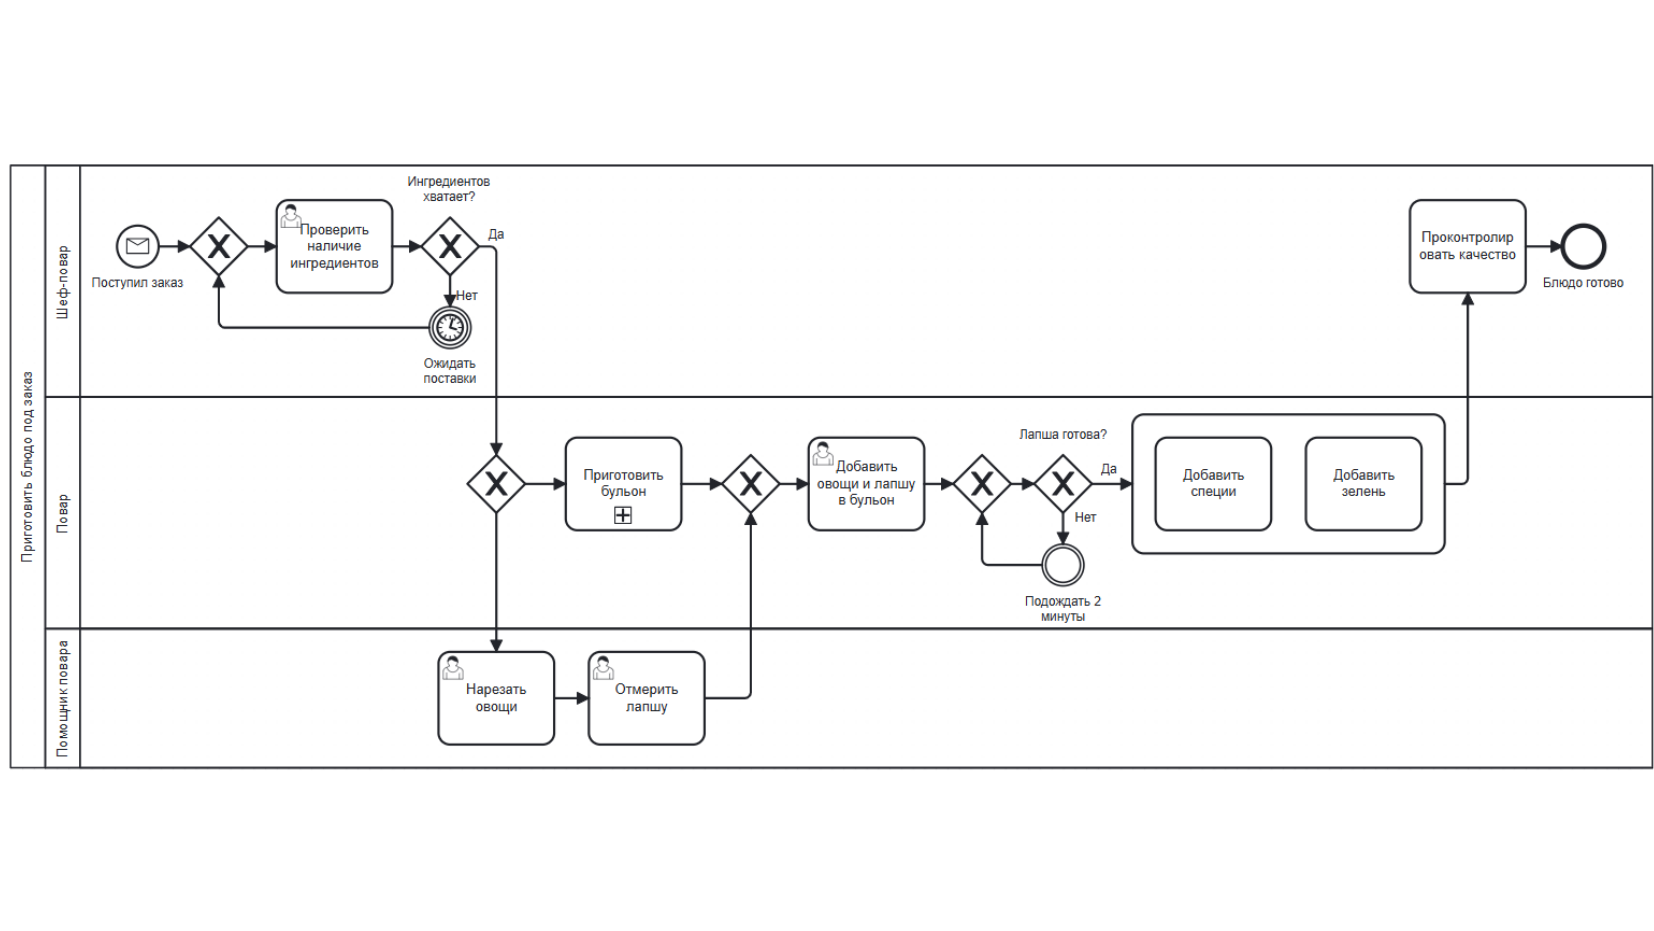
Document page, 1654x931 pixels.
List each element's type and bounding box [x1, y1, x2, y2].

picture [5, 158, 1654, 778]
